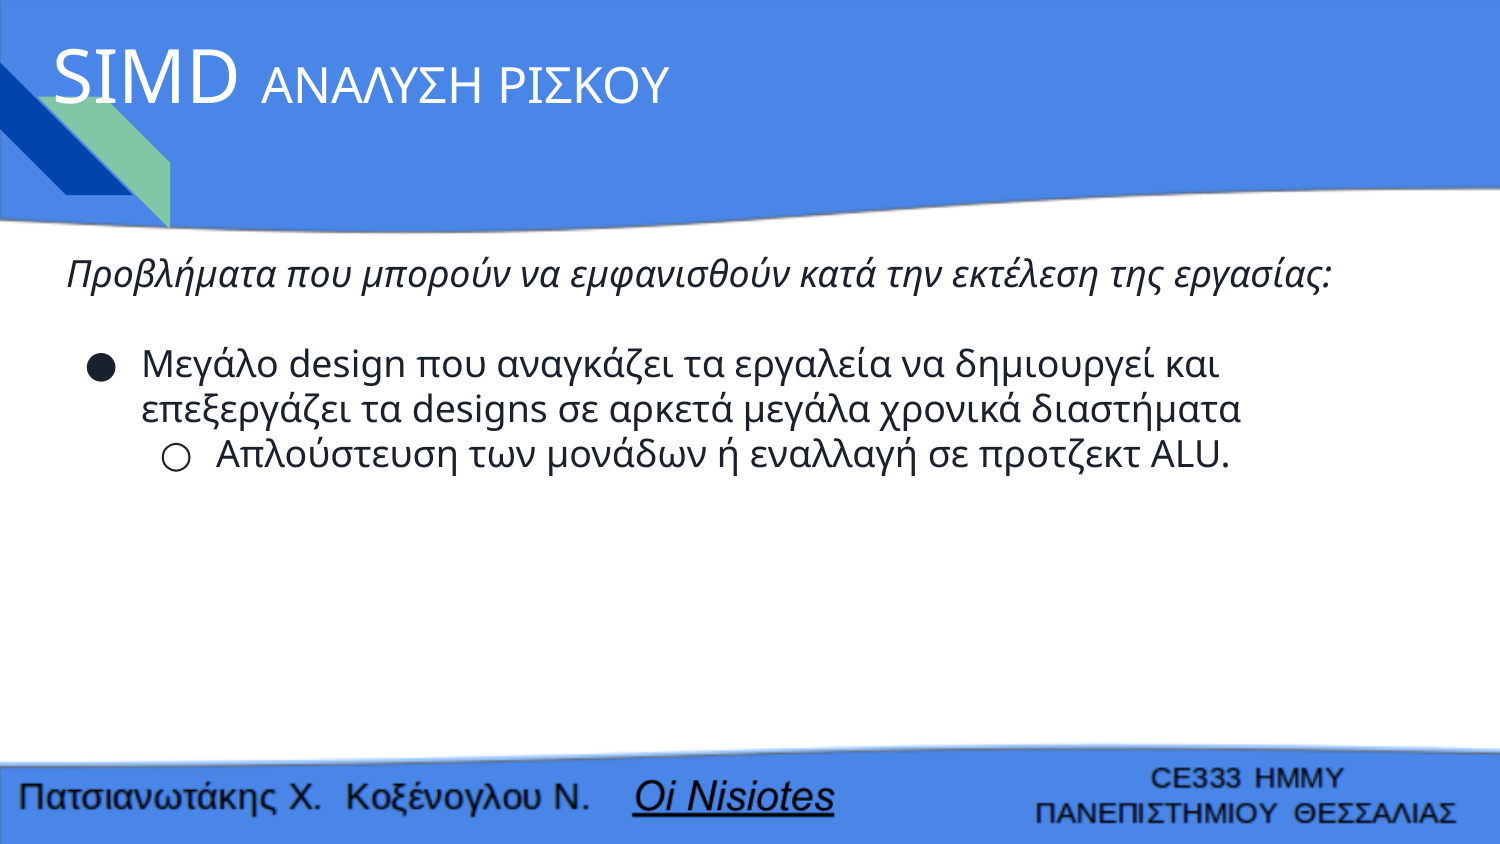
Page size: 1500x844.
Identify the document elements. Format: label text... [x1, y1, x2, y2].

title SIMD ΑΝΑΛΥΣΗ ΡΙΣΚΟΥ [37, 0, 1435, 94]
picture [360, 94, 366, 102]
picture [0, 0, 1500, 844]
list Προβλήματα που μπορούν να εμφανισθούν κατά την εκτέλεση της εργασίας: Μεγάλο design που αναγκάζει τα εργαλεία να δημιουργεί και επεξεργάζει τα designs σε αρκετά μεγάλα χρονικά διαστήματα Απλούστευση των μονάδων ή εναλλαγή σε προτζεκτ ALU. [51, 235, 1449, 796]
picture [612, 94, 631, 100]
